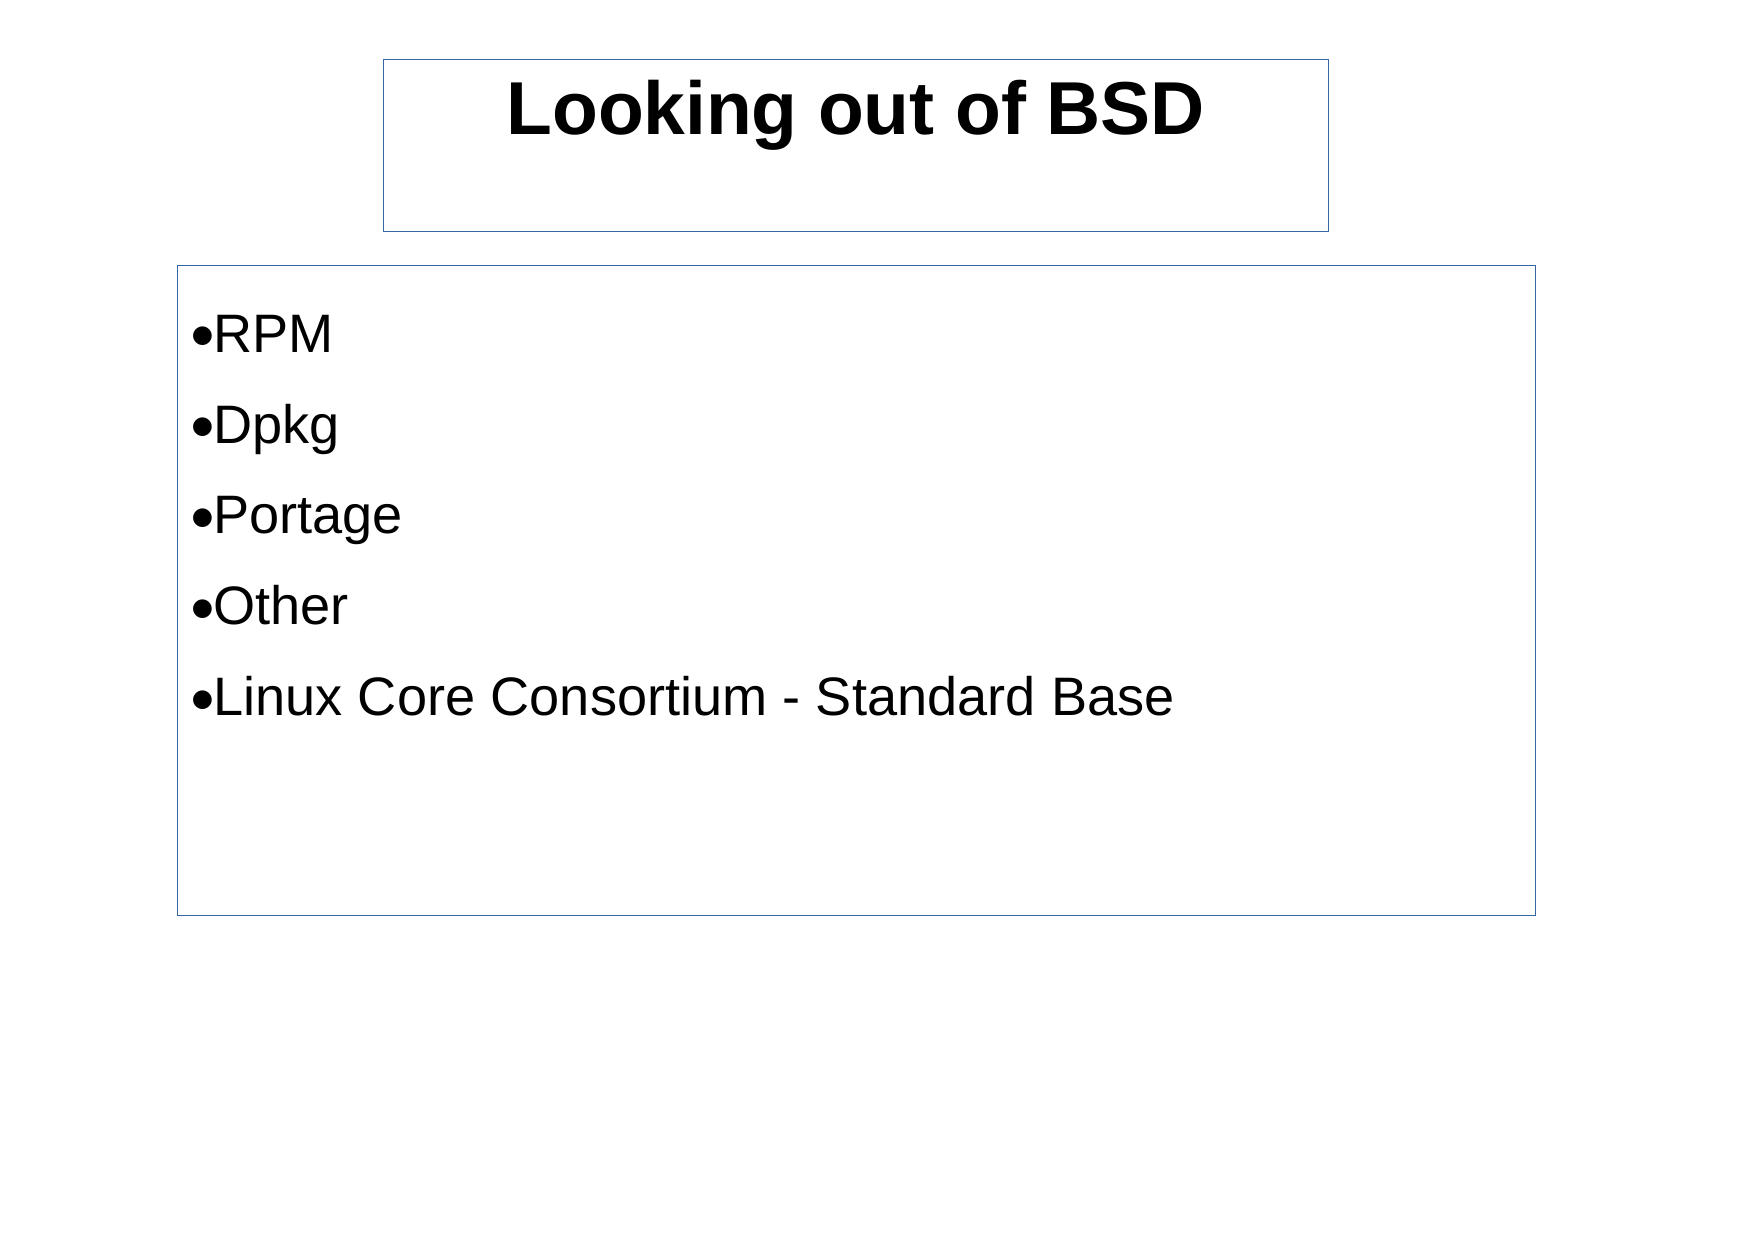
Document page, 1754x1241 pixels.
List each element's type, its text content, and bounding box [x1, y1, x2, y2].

text_box RPM Dpkg Portage Other Linux Core Consortium - Standard Base [177, 265, 1536, 916]
text_box Looking out of BSD [383, 59, 1329, 232]
